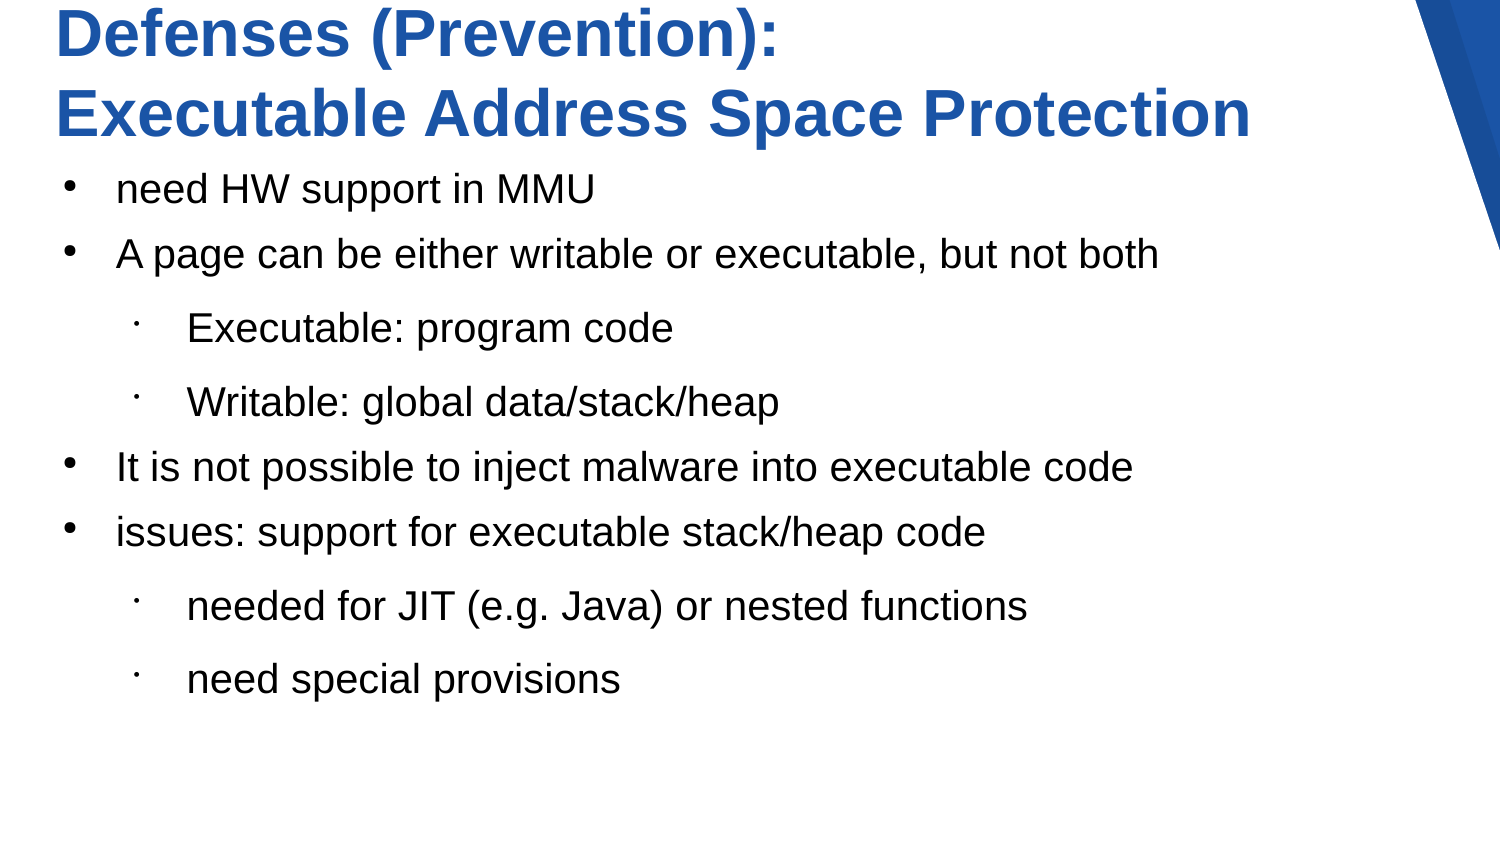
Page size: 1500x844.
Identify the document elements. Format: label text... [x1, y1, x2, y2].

title Defenses (Prevention): Executable Address Space Protection [40, 97, 1306, 166]
list need HW support in MMU A page can be either writable or executable, but not both Executable: program code Writable: global data/stack/heap It is not possible to inject malware into executable code issues: support for executable stack/heap code needed for JIT (e.g. Java) or nested functions need special provisions [30, 147, 1486, 388]
